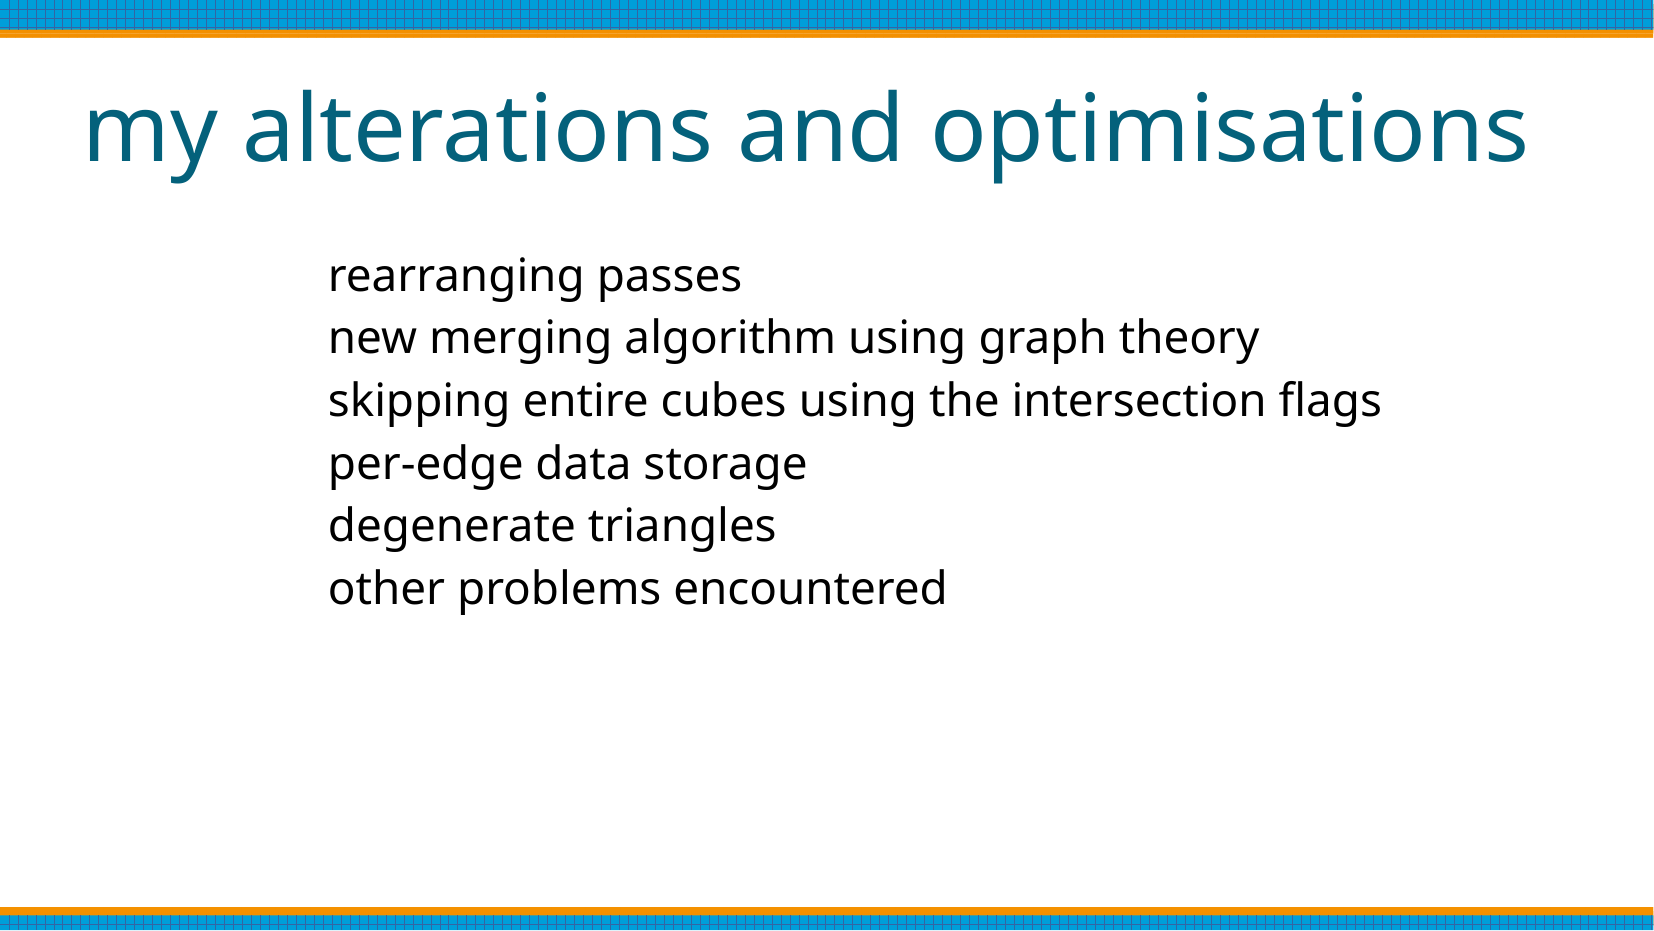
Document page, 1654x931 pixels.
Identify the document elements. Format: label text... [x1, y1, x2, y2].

text_box rearranging passes new merging algorithm using graph theory skipping entire cubes using the intersection flags per-edge data storage degenerate triangles other problems encountered [322, 236, 1388, 624]
title my alterations and optimisations [82, 44, 1571, 207]
